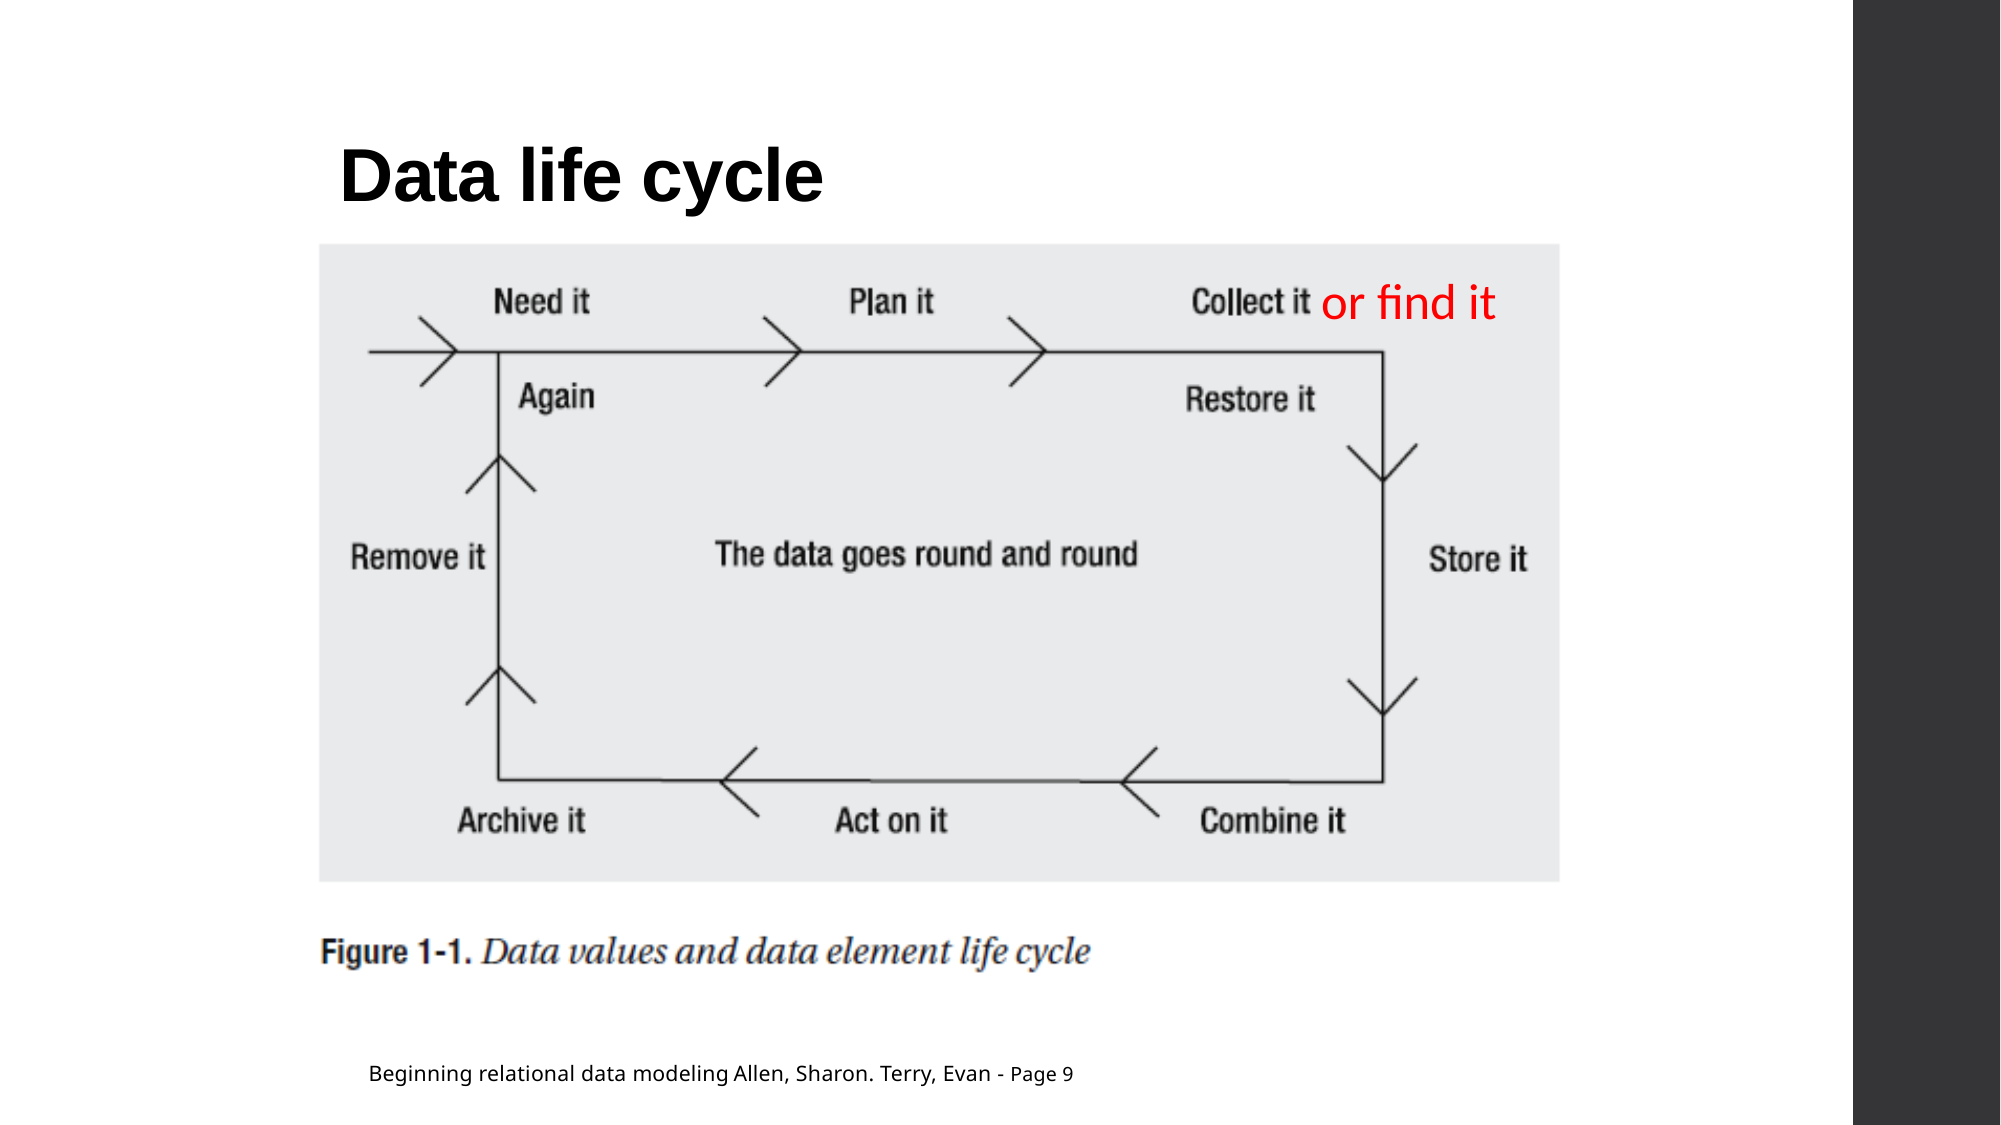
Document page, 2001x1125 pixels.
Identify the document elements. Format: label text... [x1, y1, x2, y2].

text_box or find it [1306, 253, 1581, 330]
picture [303, 232, 1579, 981]
title Data life cycle [324, 45, 1675, 233]
list Beginning relational data modeling Allen, Sharon. Terry, Evan - Page 9 [324, 1046, 1597, 1101]
